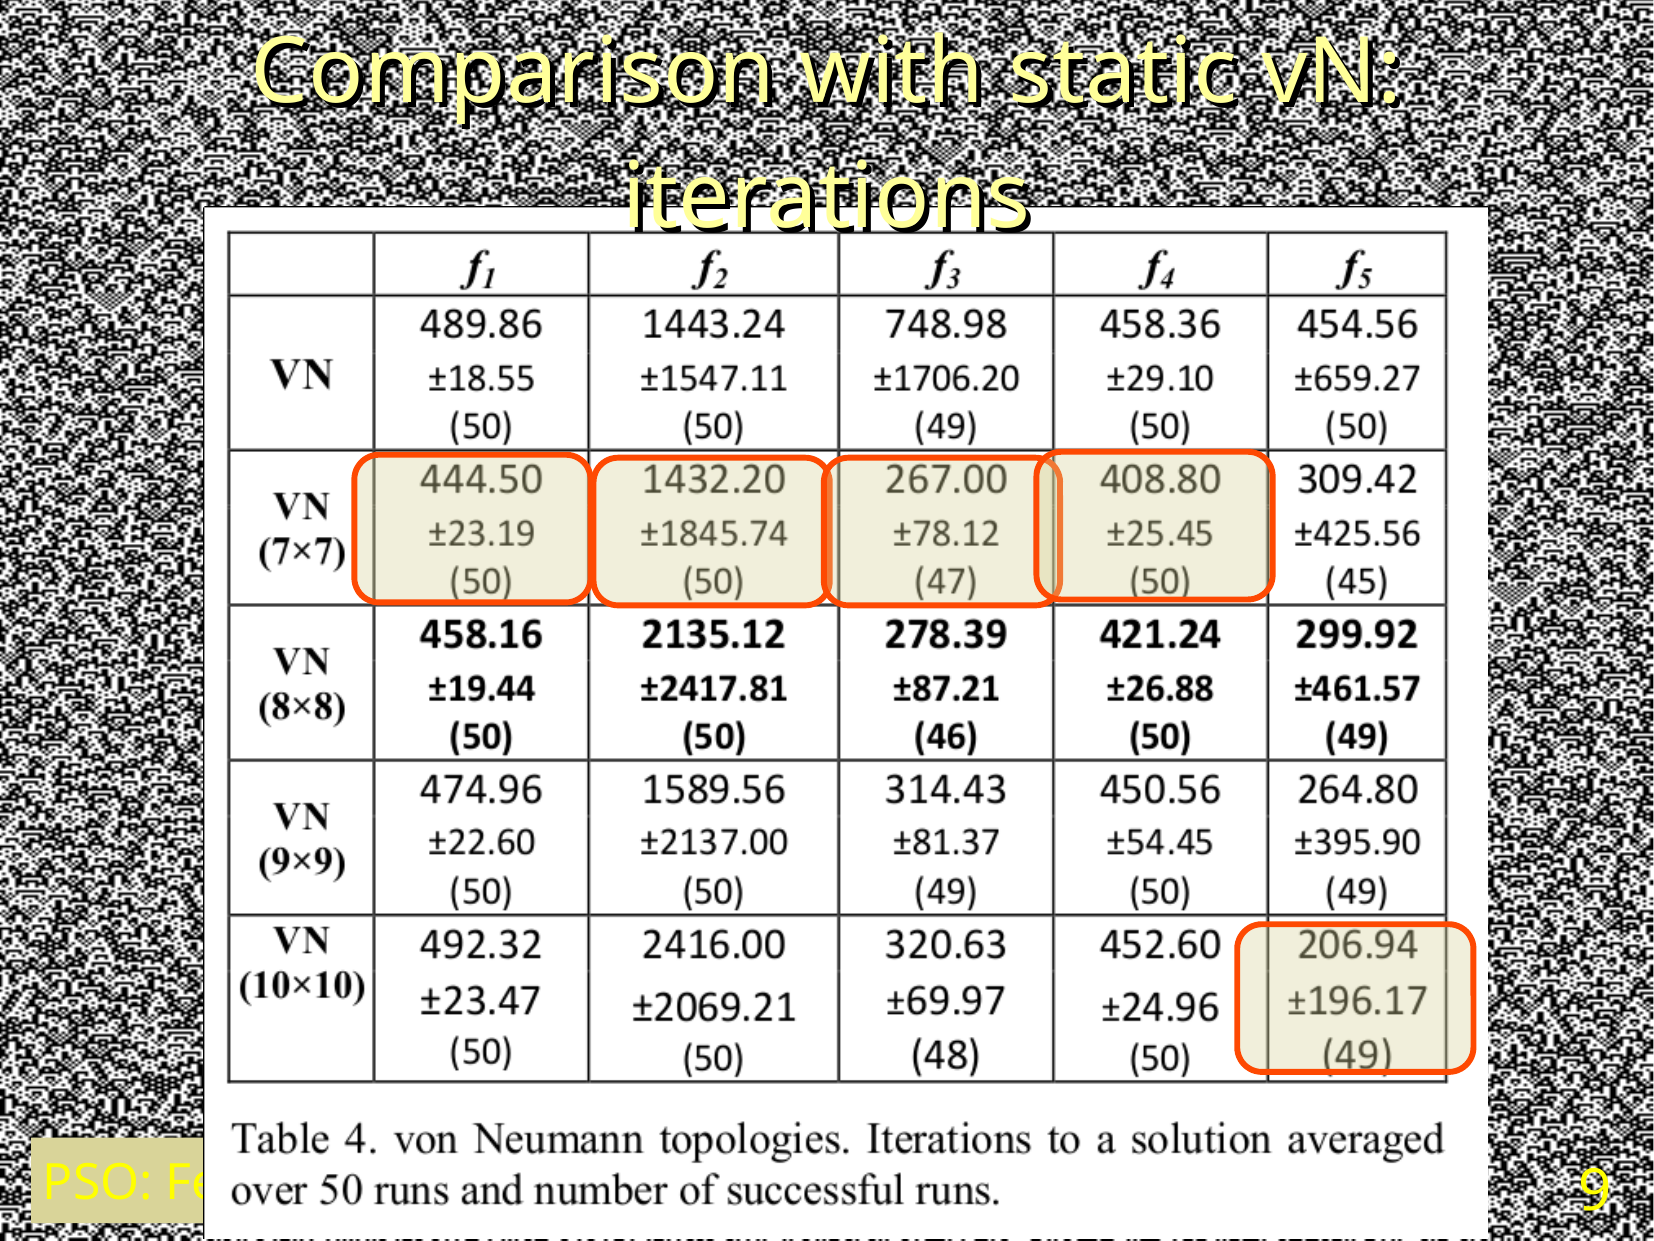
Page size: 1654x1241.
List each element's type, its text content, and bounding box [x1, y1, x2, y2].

text_box [1237, 924, 1474, 1072]
picture [0, 0, 1654, 1241]
text_box [354, 454, 591, 603]
text_box [593, 451, 1273, 606]
title Comparison with static vN: iterations [41, 25, 1613, 233]
